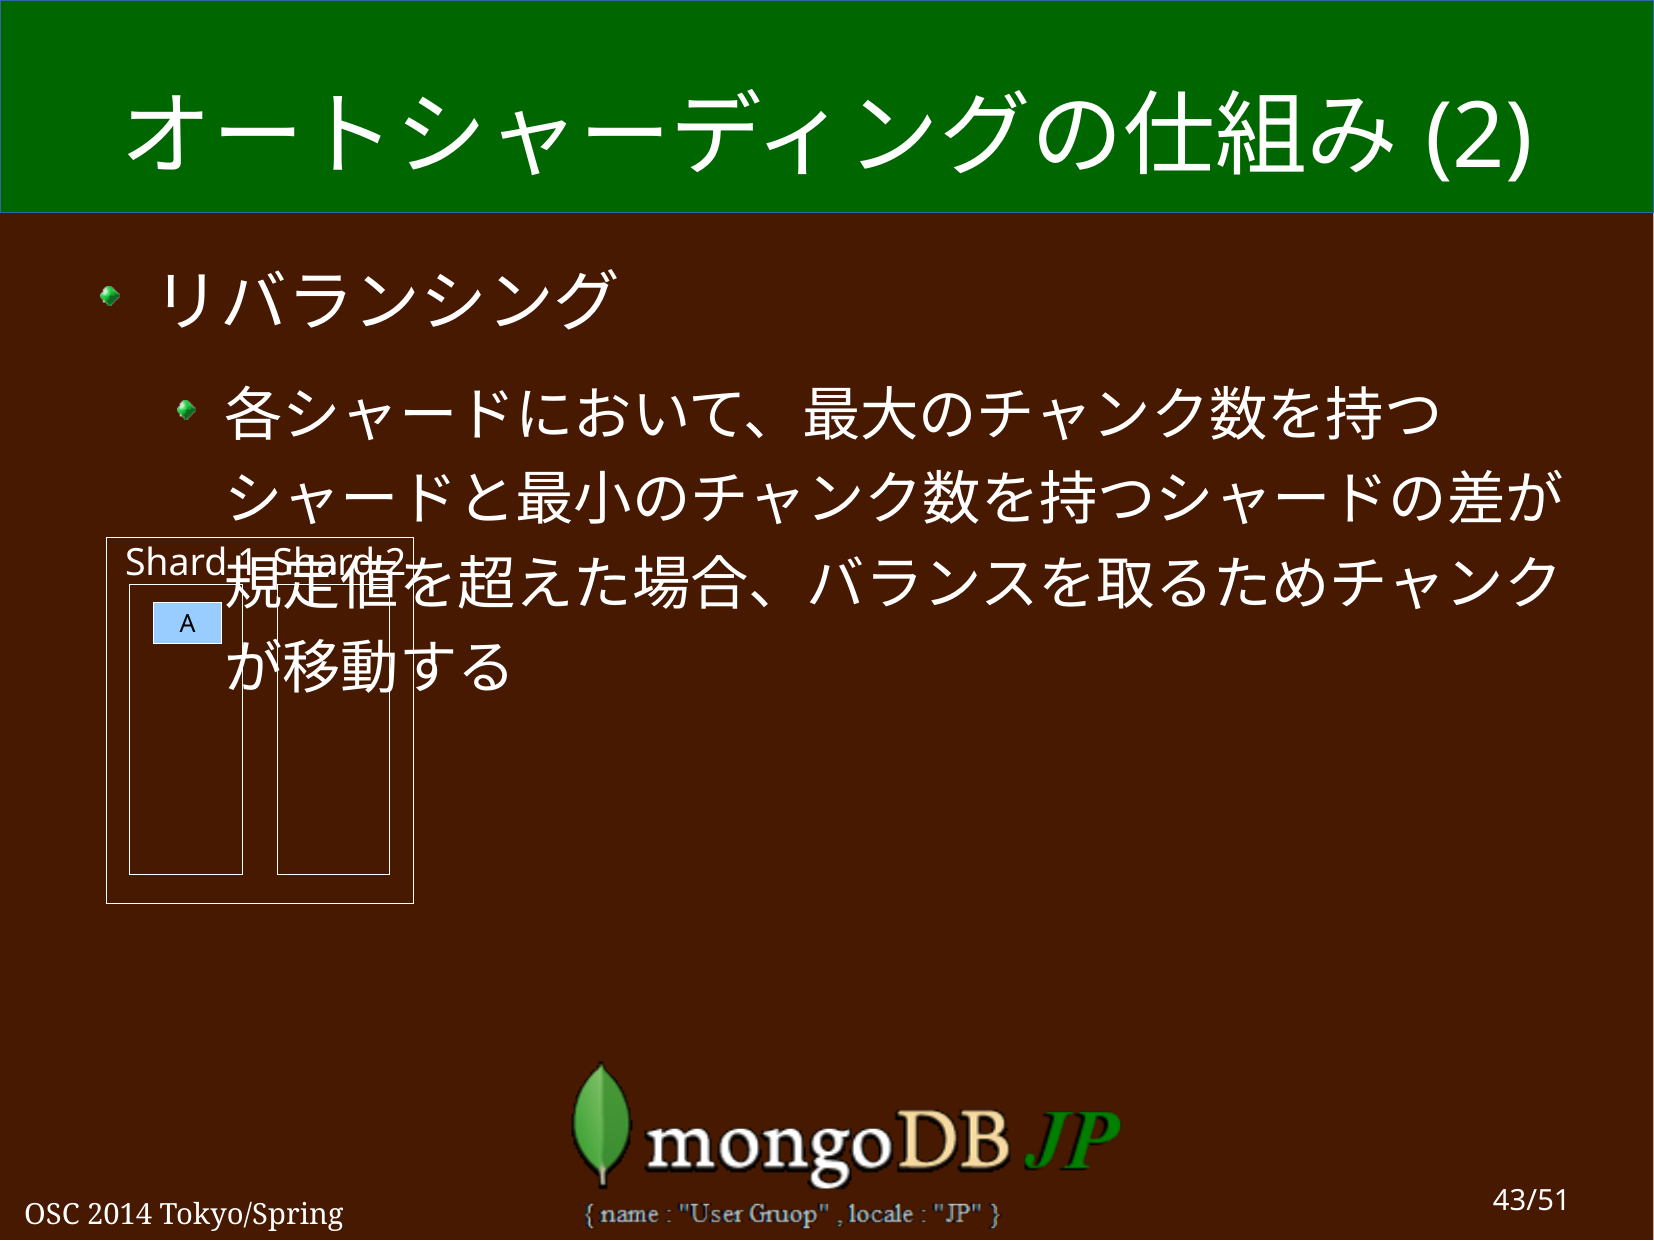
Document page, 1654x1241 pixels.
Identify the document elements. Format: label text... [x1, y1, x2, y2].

text_box A [153, 602, 222, 644]
list リバランシング 各シャードにおいて、最大のチャンク数を持つシャードと最小のチャンク数を持つシャードの差が規定値を超えた場合、バランスを取るためチャンクが移動する 新規にシャードを追加した場合も同様にリバランシングが起きる [82, 247, 1571, 1066]
picture [566, 1066, 1140, 1241]
text_box Shard 2 [253, 528, 426, 591]
text_box Shard 1 [106, 528, 253, 591]
title オートシャーディングの仕組み(2) [82, 49, 1571, 207]
